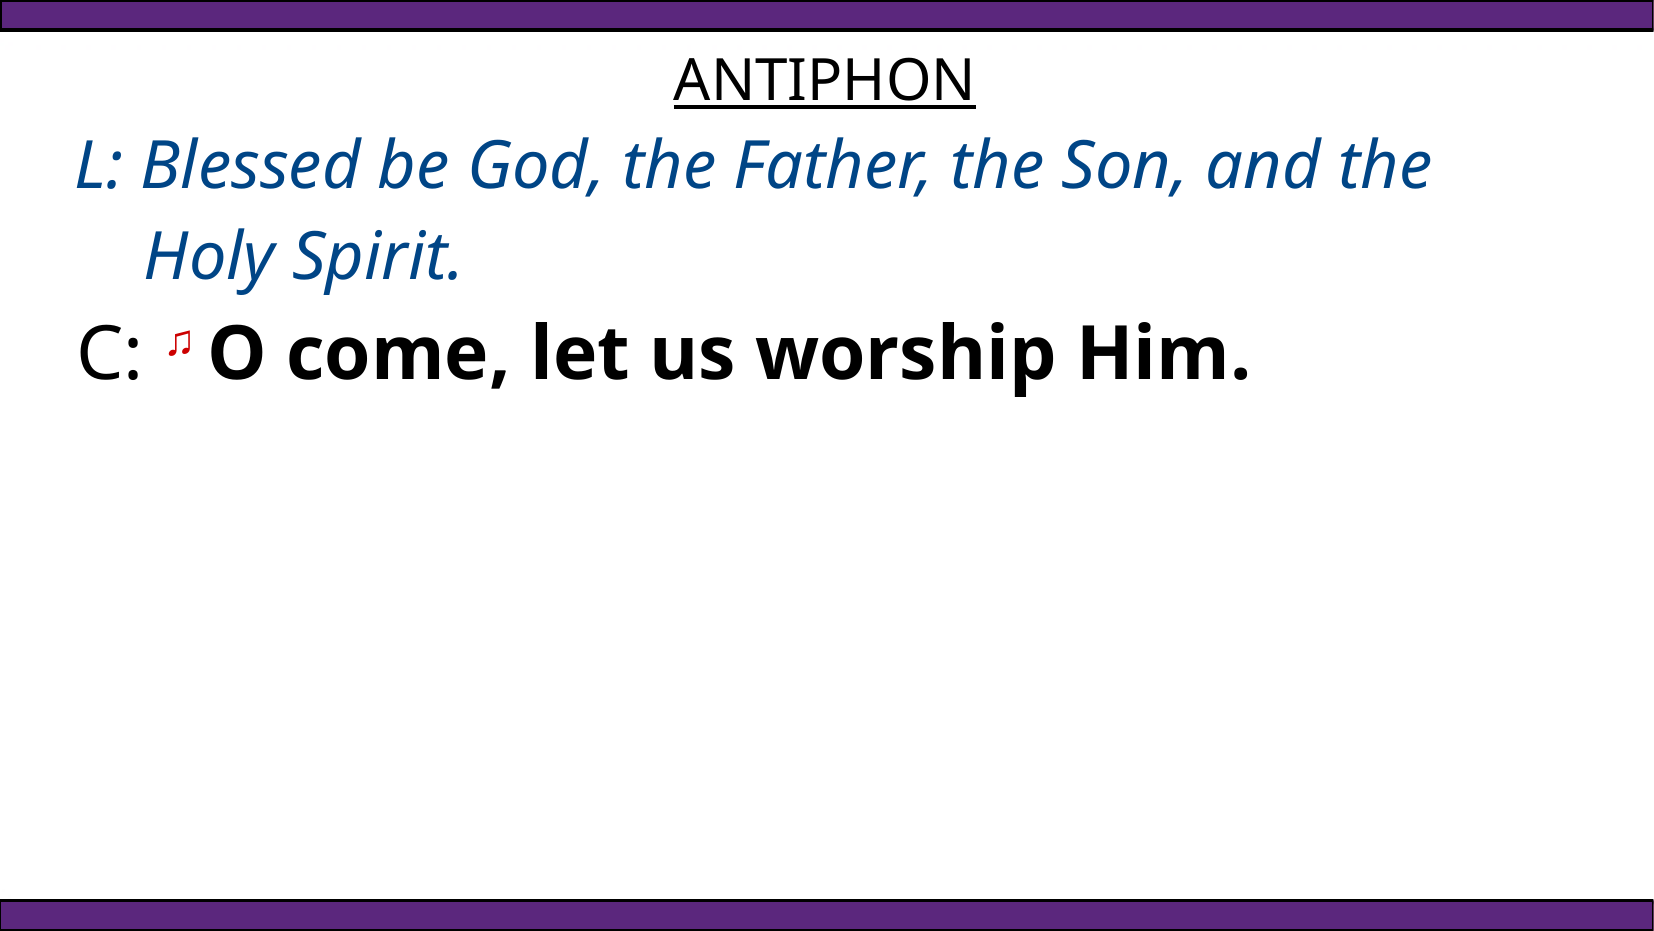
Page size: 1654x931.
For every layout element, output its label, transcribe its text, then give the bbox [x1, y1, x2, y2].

text_box ANTIPHON L: Blessed be God, the Father, the Son, and the Holy Spirit. C: ♫ O come, let us worship Him. [60, 30, 1591, 401]
text_box [0, 0, 1654, 31]
text_box [0, 900, 1654, 931]
picture [0, 31, 1654, 900]
